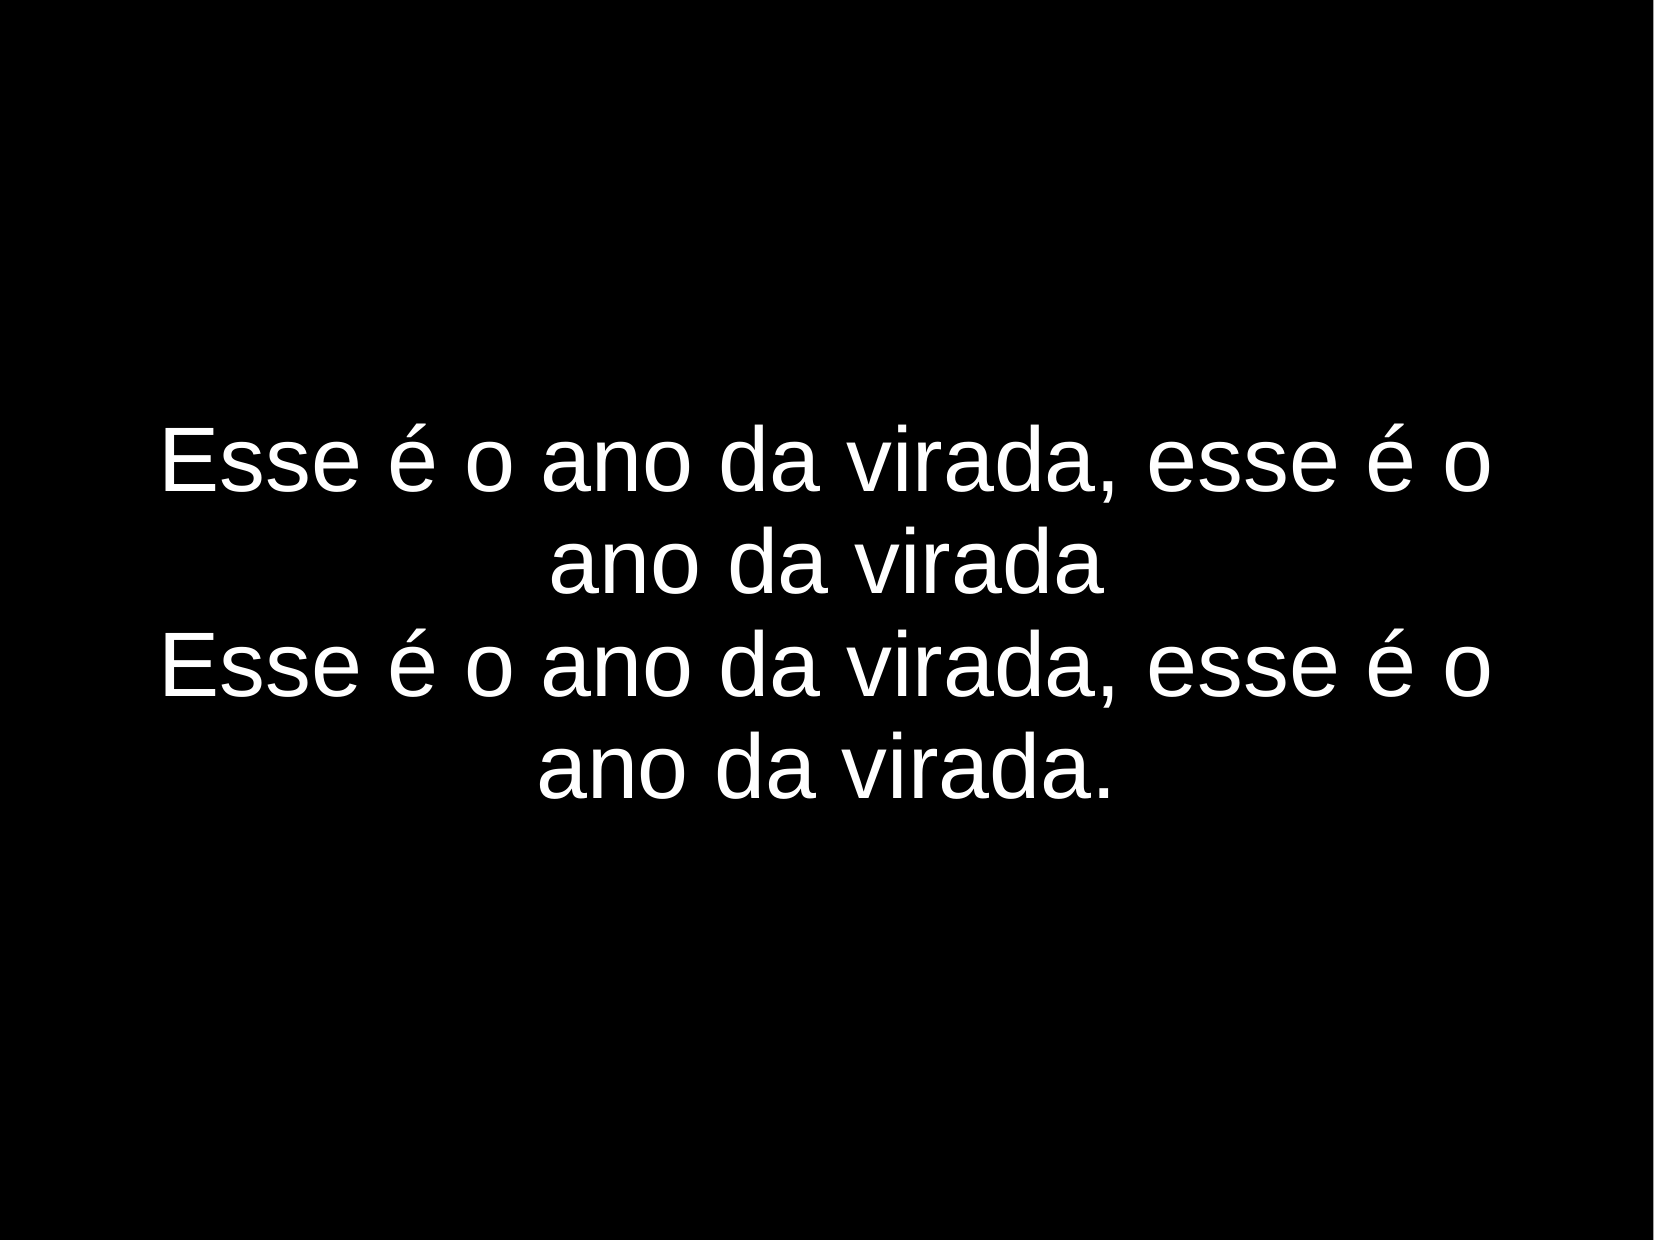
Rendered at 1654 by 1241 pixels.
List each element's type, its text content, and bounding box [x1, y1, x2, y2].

subtitle Esse é o ano da virada, esse é o ano da virada Esse é o ano da virada, esse é o ano da virada. [82, 70, 1571, 1156]
